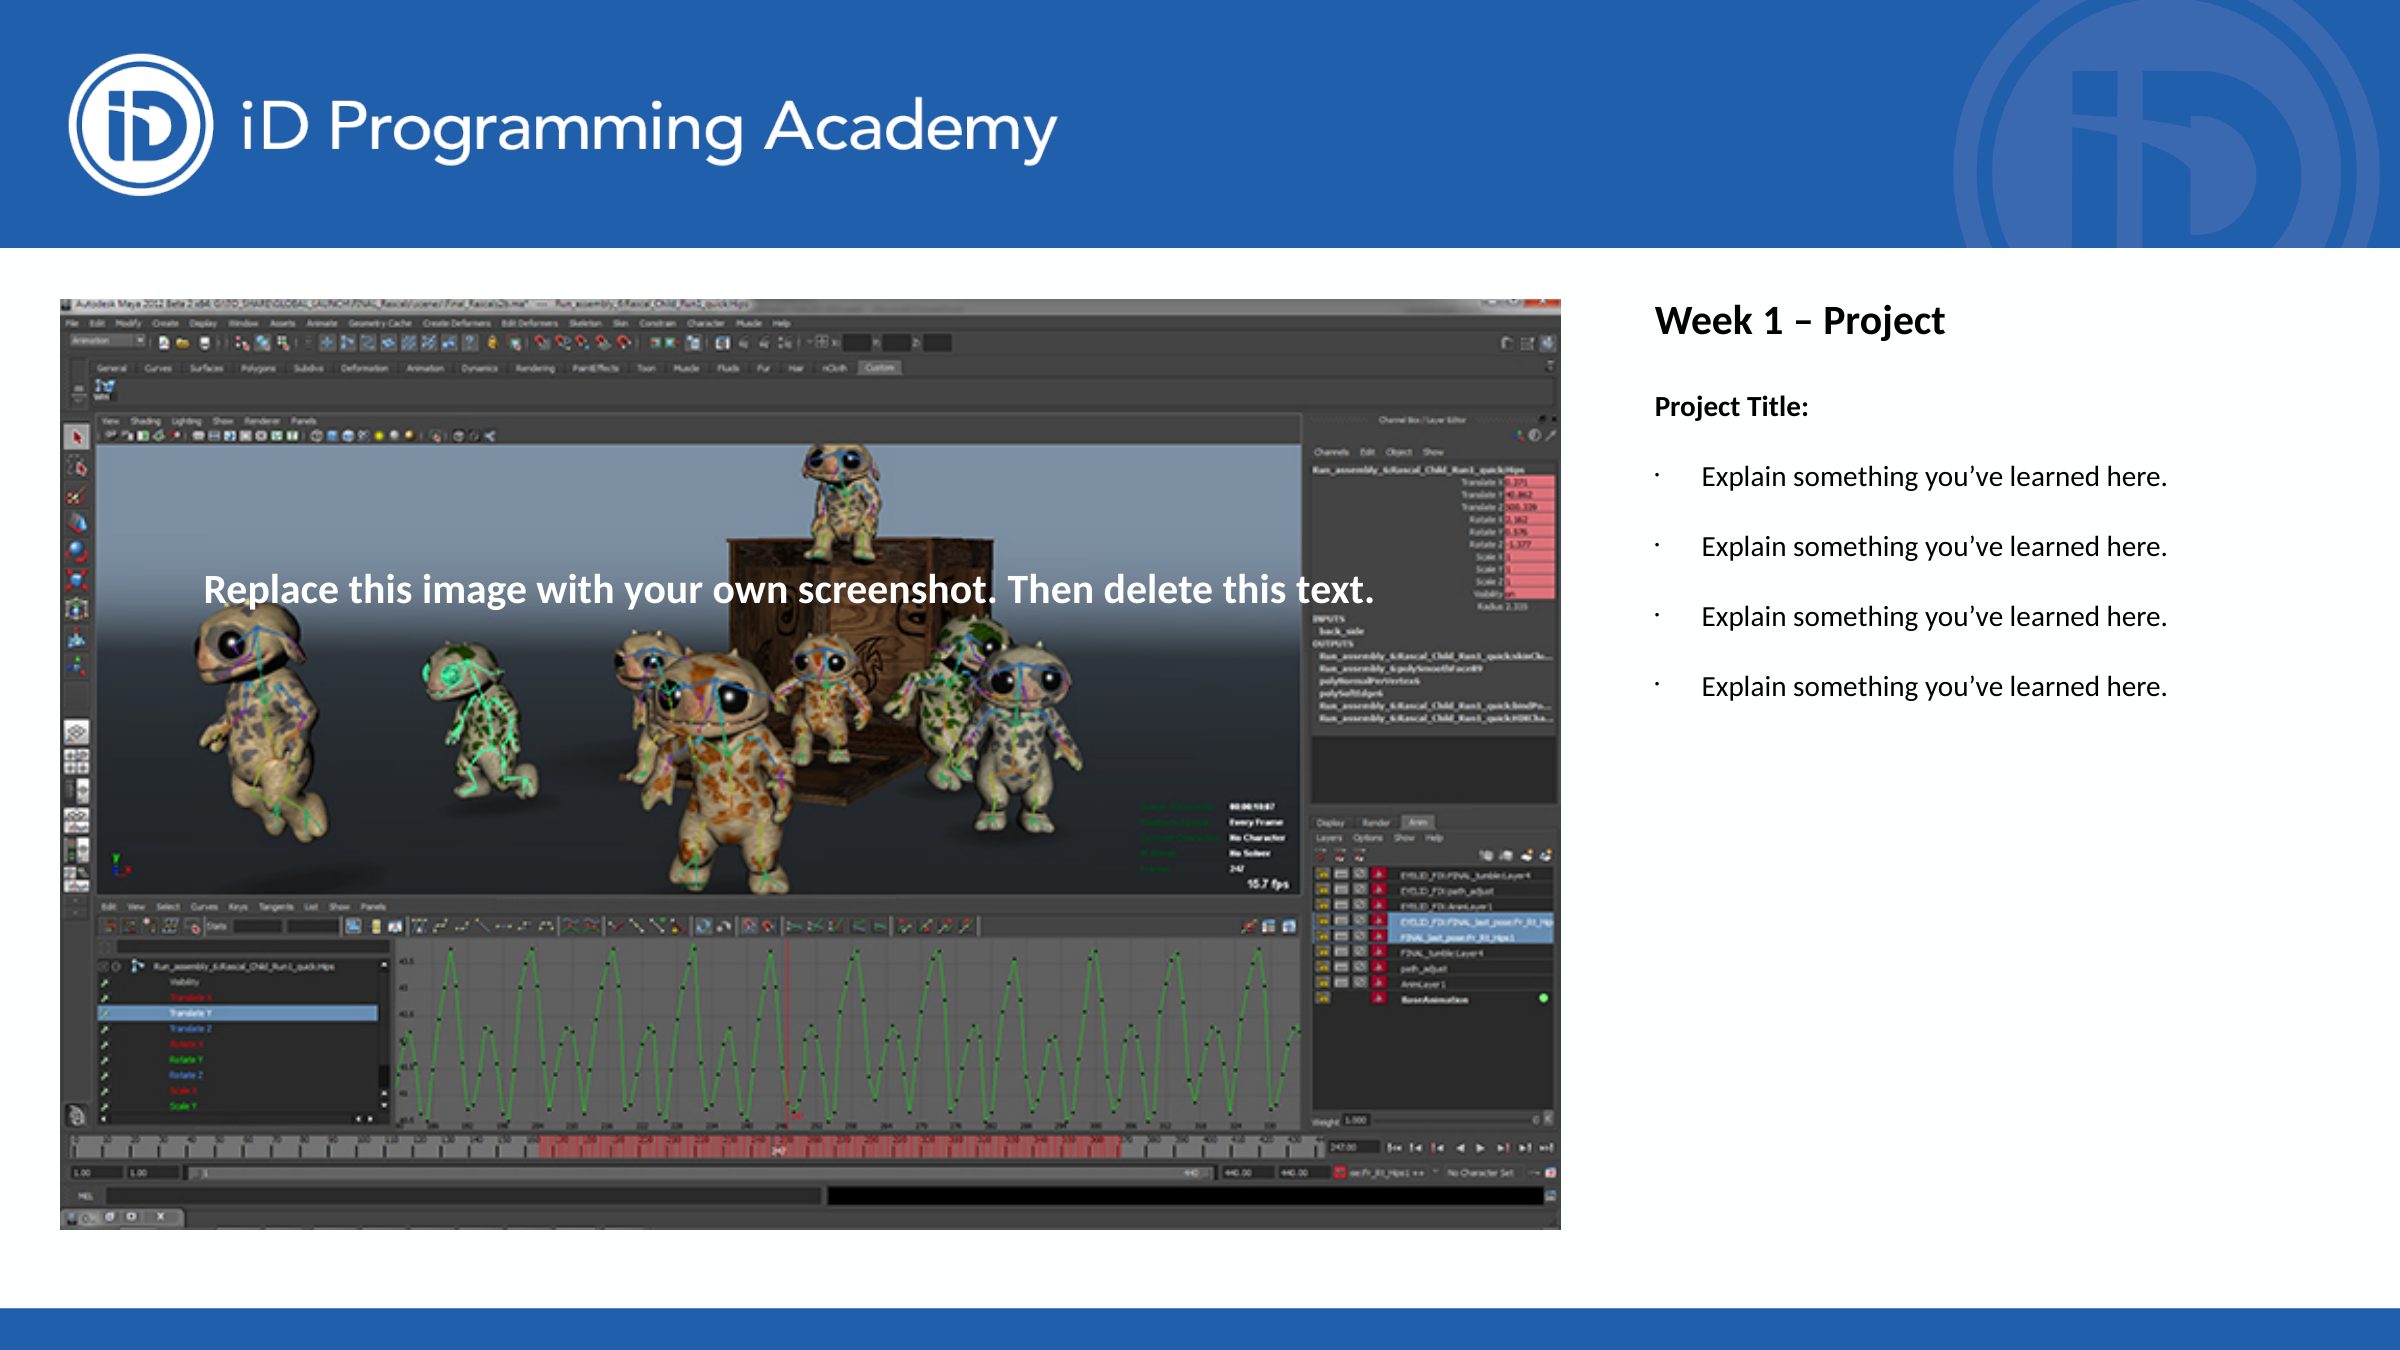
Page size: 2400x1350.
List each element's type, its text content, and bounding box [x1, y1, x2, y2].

text_box Week 1 – Project Project Title: Explain something you’ve learned here. Explain something you’ve learned here. Explain something you’ve learned here. Explain something you’ve learned here. [1640, 285, 2360, 745]
picture [0, 0, 2400, 1350]
text_box Replace this image with your own screenshot. Then delete this text. [139, 554, 1440, 670]
